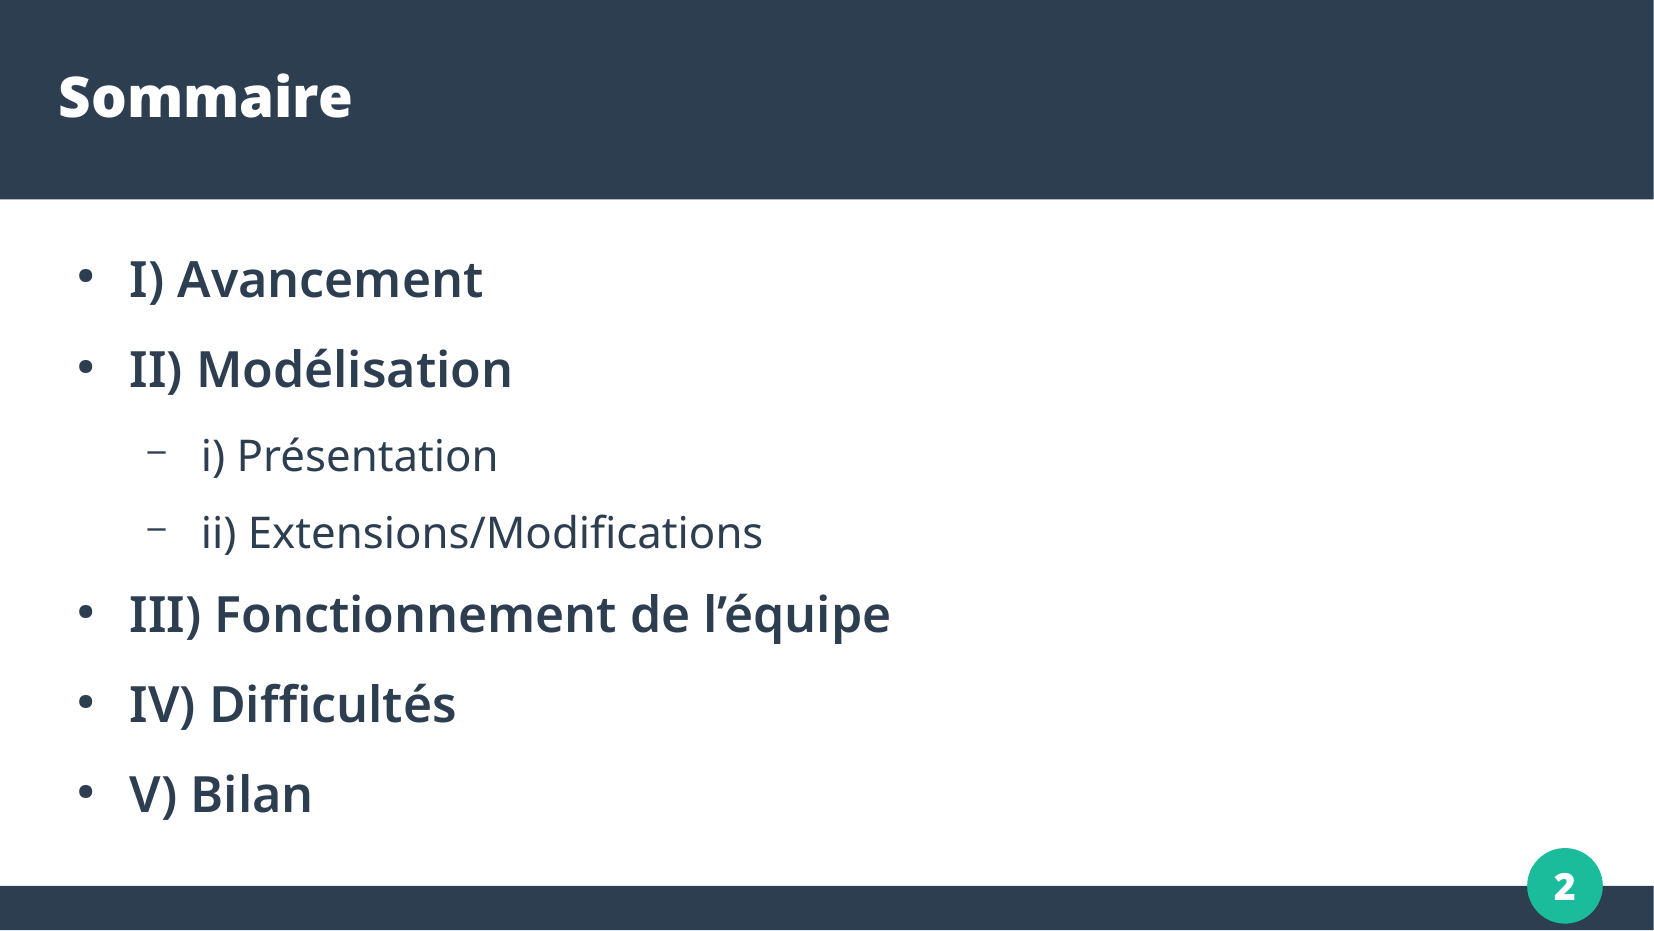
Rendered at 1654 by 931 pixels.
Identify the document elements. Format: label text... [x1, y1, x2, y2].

title Sommaire [59, 37, 1595, 156]
list I) Avancement II) Modélisation i) Présentation ii) Extensions/Modifications III) Fonctionnement de l’équipe IV) Difficultés V) Bilan [59, 243, 1595, 864]
